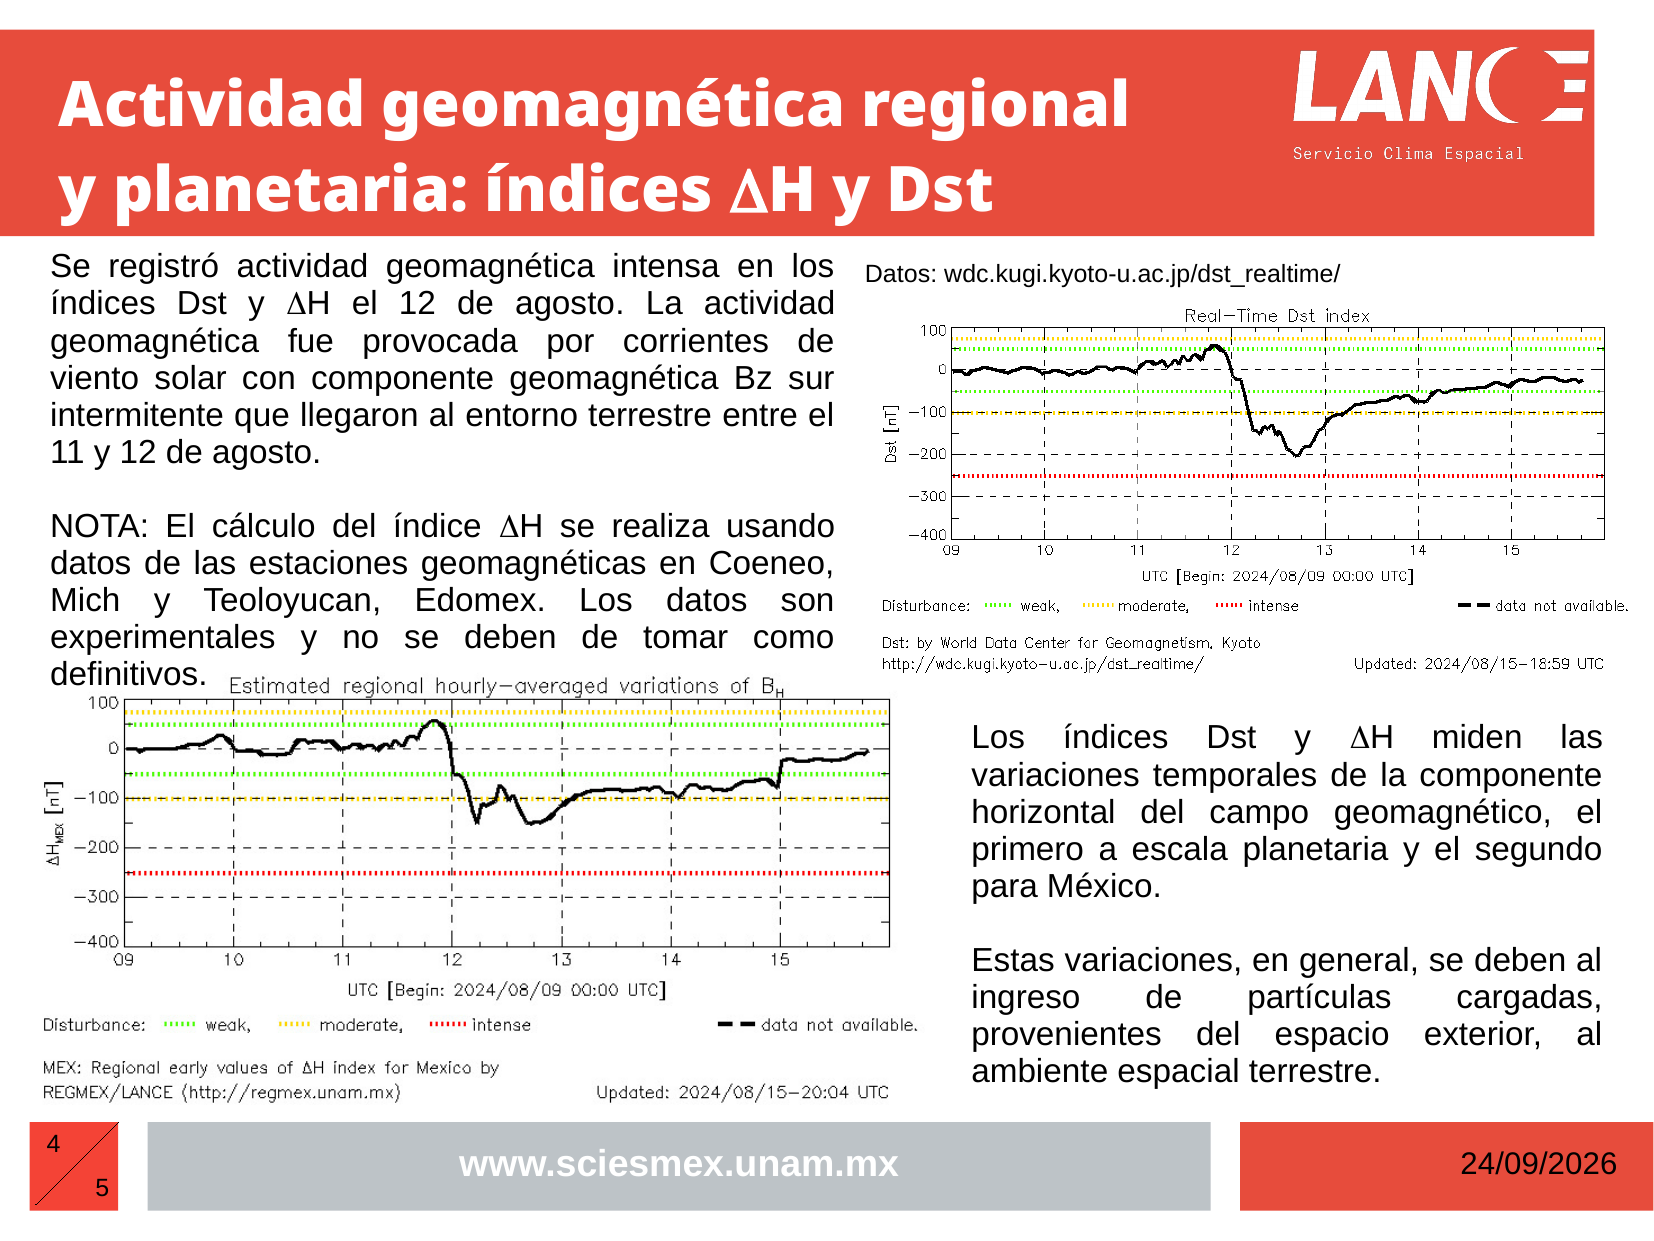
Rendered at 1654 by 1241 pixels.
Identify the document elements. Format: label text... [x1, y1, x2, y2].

text_box www.sciesmex.unam.mx [153, 1122, 1205, 1205]
picture [1293, 47, 1589, 162]
picture [34, 289, 1642, 1105]
title Actividad geomagnética regional y planetaria: índices DH y Dst [59, 59, 1312, 207]
text_box 16/08/2024 [1424, 1122, 1654, 1205]
text_box 5 [35, 1151, 125, 1209]
text_box <número> [31, 1122, 176, 1170]
text_box Se registró actividad geomagnética intensa en los índices Dst y DH el 12 de agosto. La actividad geomagnética fue provocada por corrientes de viento solar con componente geomagnética Bz sur intermitente que llegaron al entorno terrestre entre el 11 y 12 de agosto. NOTA: El cálculo del índice DH se realiza usando datos de las estaciones geomagnéticas en Coeneo, Mich y Teoloyucan, Edomex. Los datos son experimentales y no se deben de tomar como definitivos. [35, 240, 851, 768]
text_box Los índices Dst y DH miden las variaciones temporales de la componente horizontal del campo geomagnético, el primero a escala planetaria y el segundo para México. Estas variaciones, en general, se deben al ingreso de partículas cargadas, provenientes del espacio exterior, al ambiente espacial terrestre. [956, 711, 1619, 1097]
text_box Datos: wdc.kugi.kyoto-u.ac.jp/dst_realtime/ [851, 252, 1371, 296]
